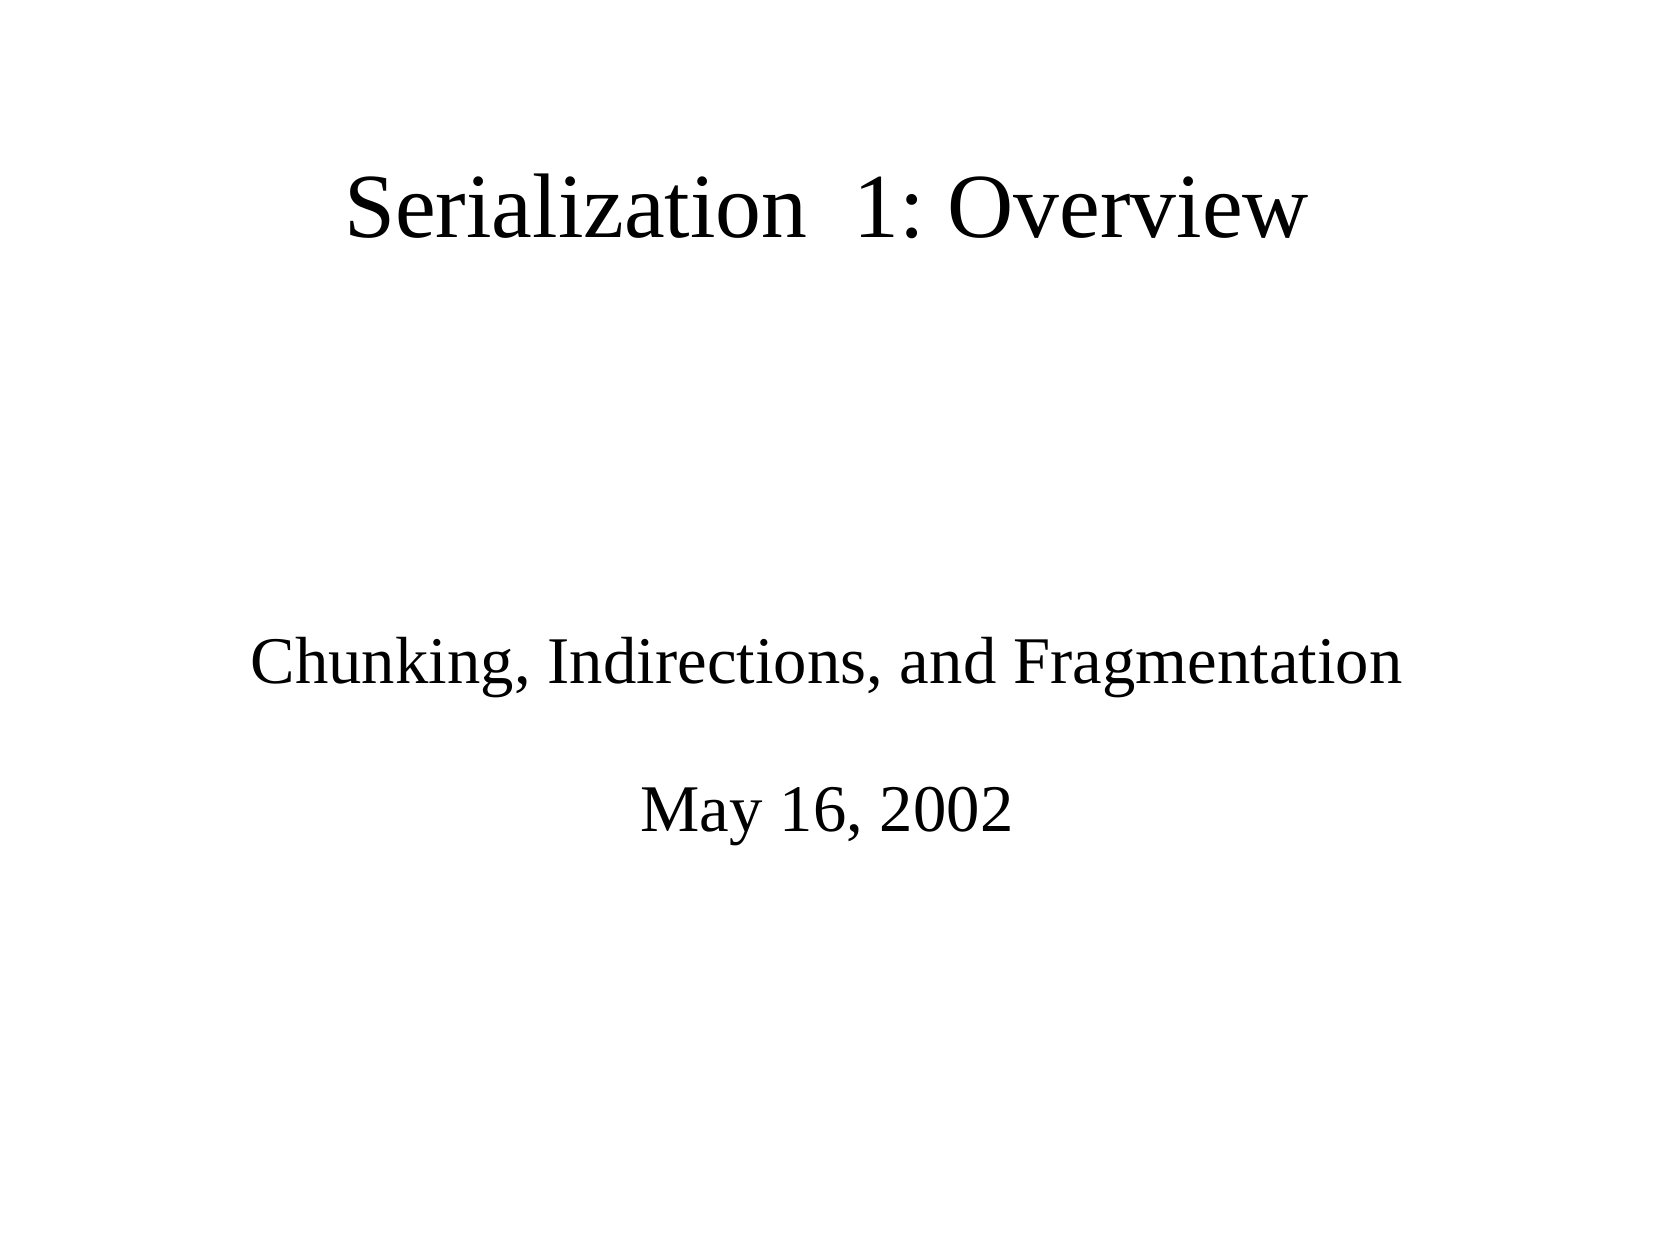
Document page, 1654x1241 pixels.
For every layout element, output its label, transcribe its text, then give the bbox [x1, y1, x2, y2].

title Serialization 1: Overview [121, 102, 1534, 311]
subtitle Chunking, Indirections, and Fragmentation May 16, 2002 [121, 344, 1534, 1127]
